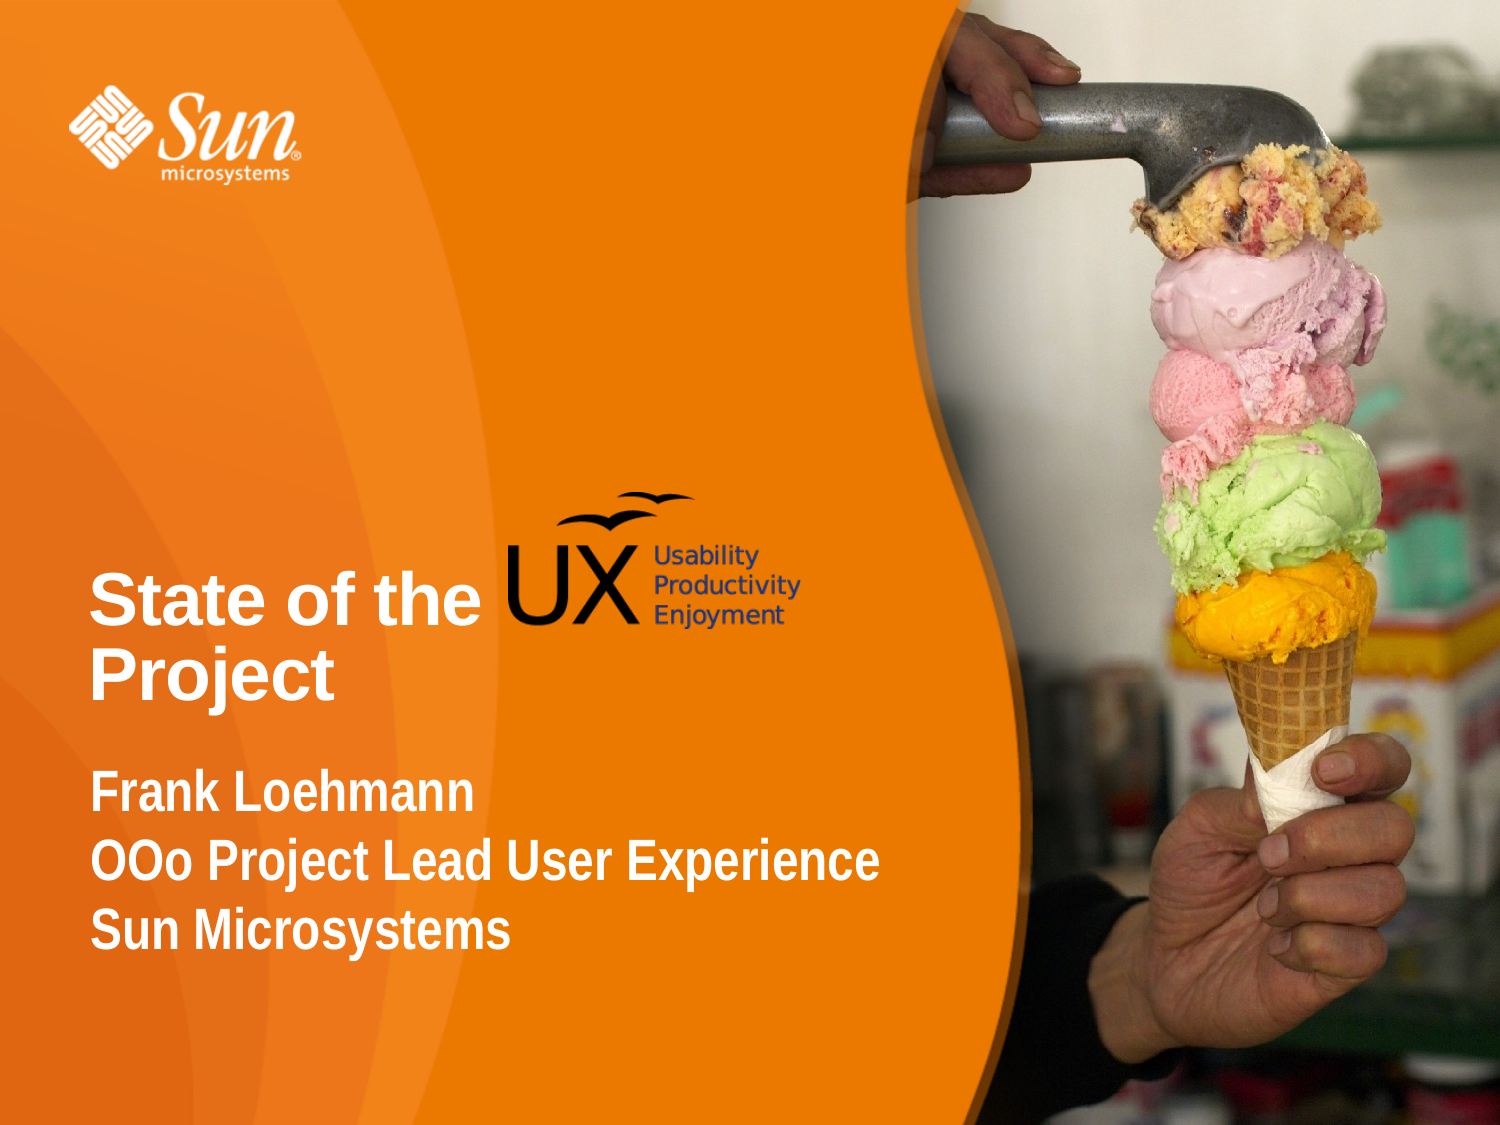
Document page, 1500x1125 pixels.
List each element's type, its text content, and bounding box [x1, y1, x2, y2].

picture [0, 0, 1500, 1125]
list Frank Loehmann OOo Project Lead User Experience Sun Microsystems [90, 766, 1080, 970]
title State of the Project [88, 470, 983, 716]
